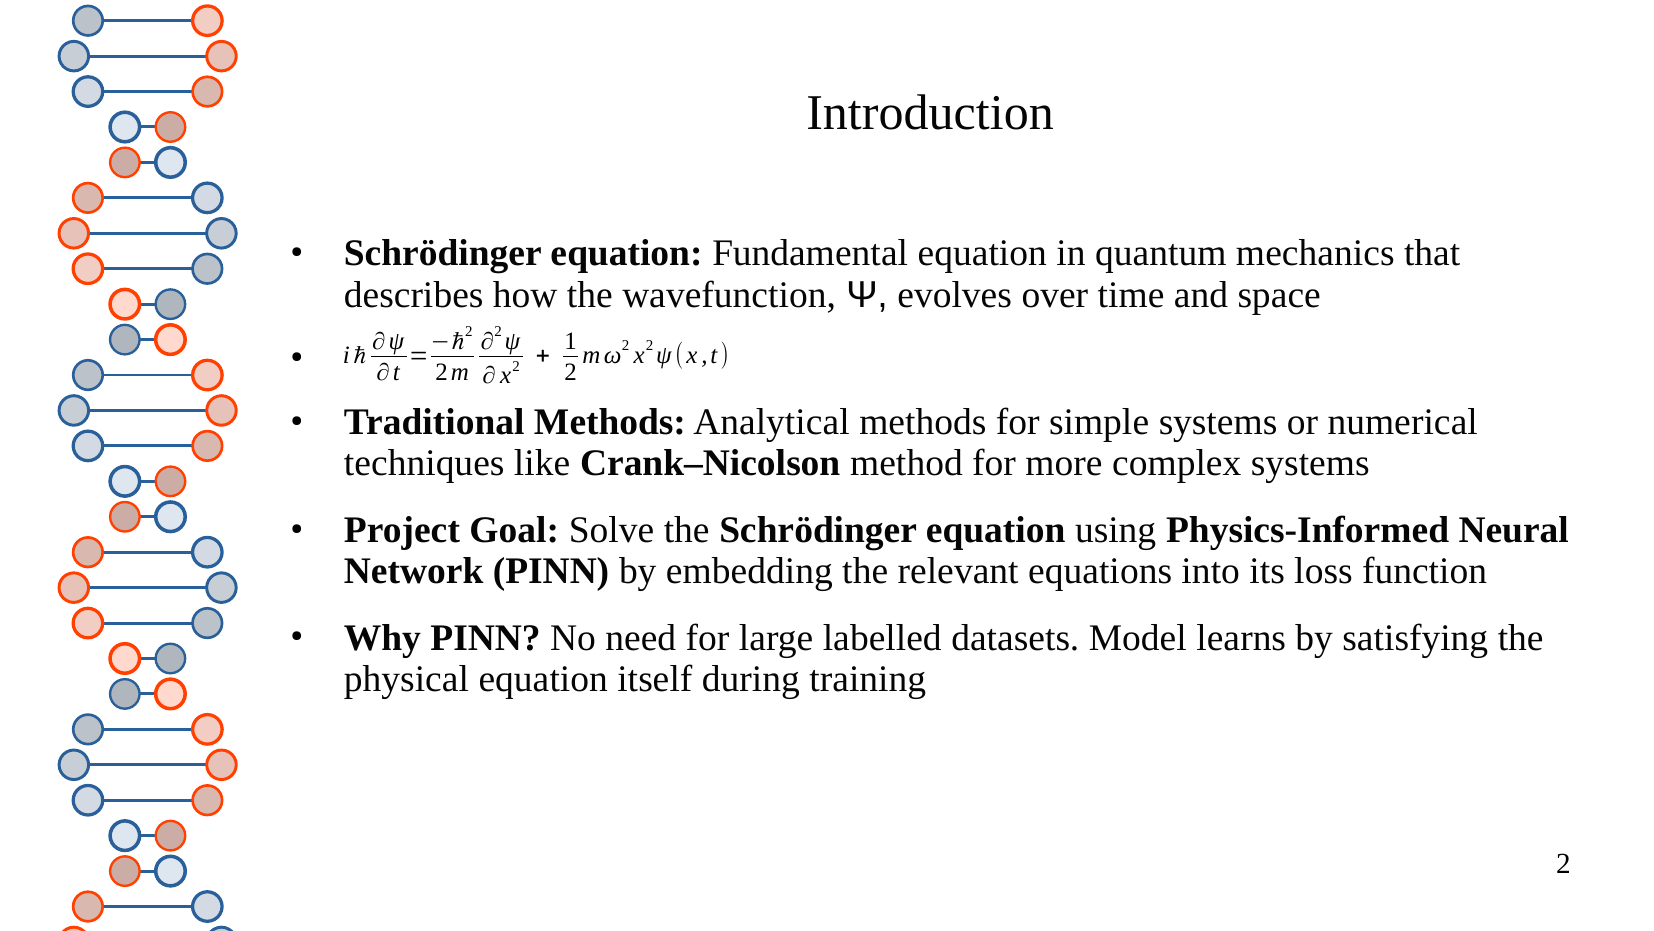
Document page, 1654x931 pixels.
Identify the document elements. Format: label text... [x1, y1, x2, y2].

chart [342, 323, 729, 390]
list Schrödinger equation: Fundamental equation in quantum mechanics that describes how the wavefunction, Ψ, evolves over time and space Traditional Methods: Analytical methods for simple systems or numerical techniques like Crank–Nicolson method for more complex systems Project Goal: Solve the Schrödinger equation using Physics-Informed Neural Network (PINN) by embedding the relevant equations into its loss function Why PINN? No need for large labelled datasets. Model learns by satisfying the physical equation itself during training [273, 231, 1602, 772]
title Introduction [265, 35, 1595, 189]
